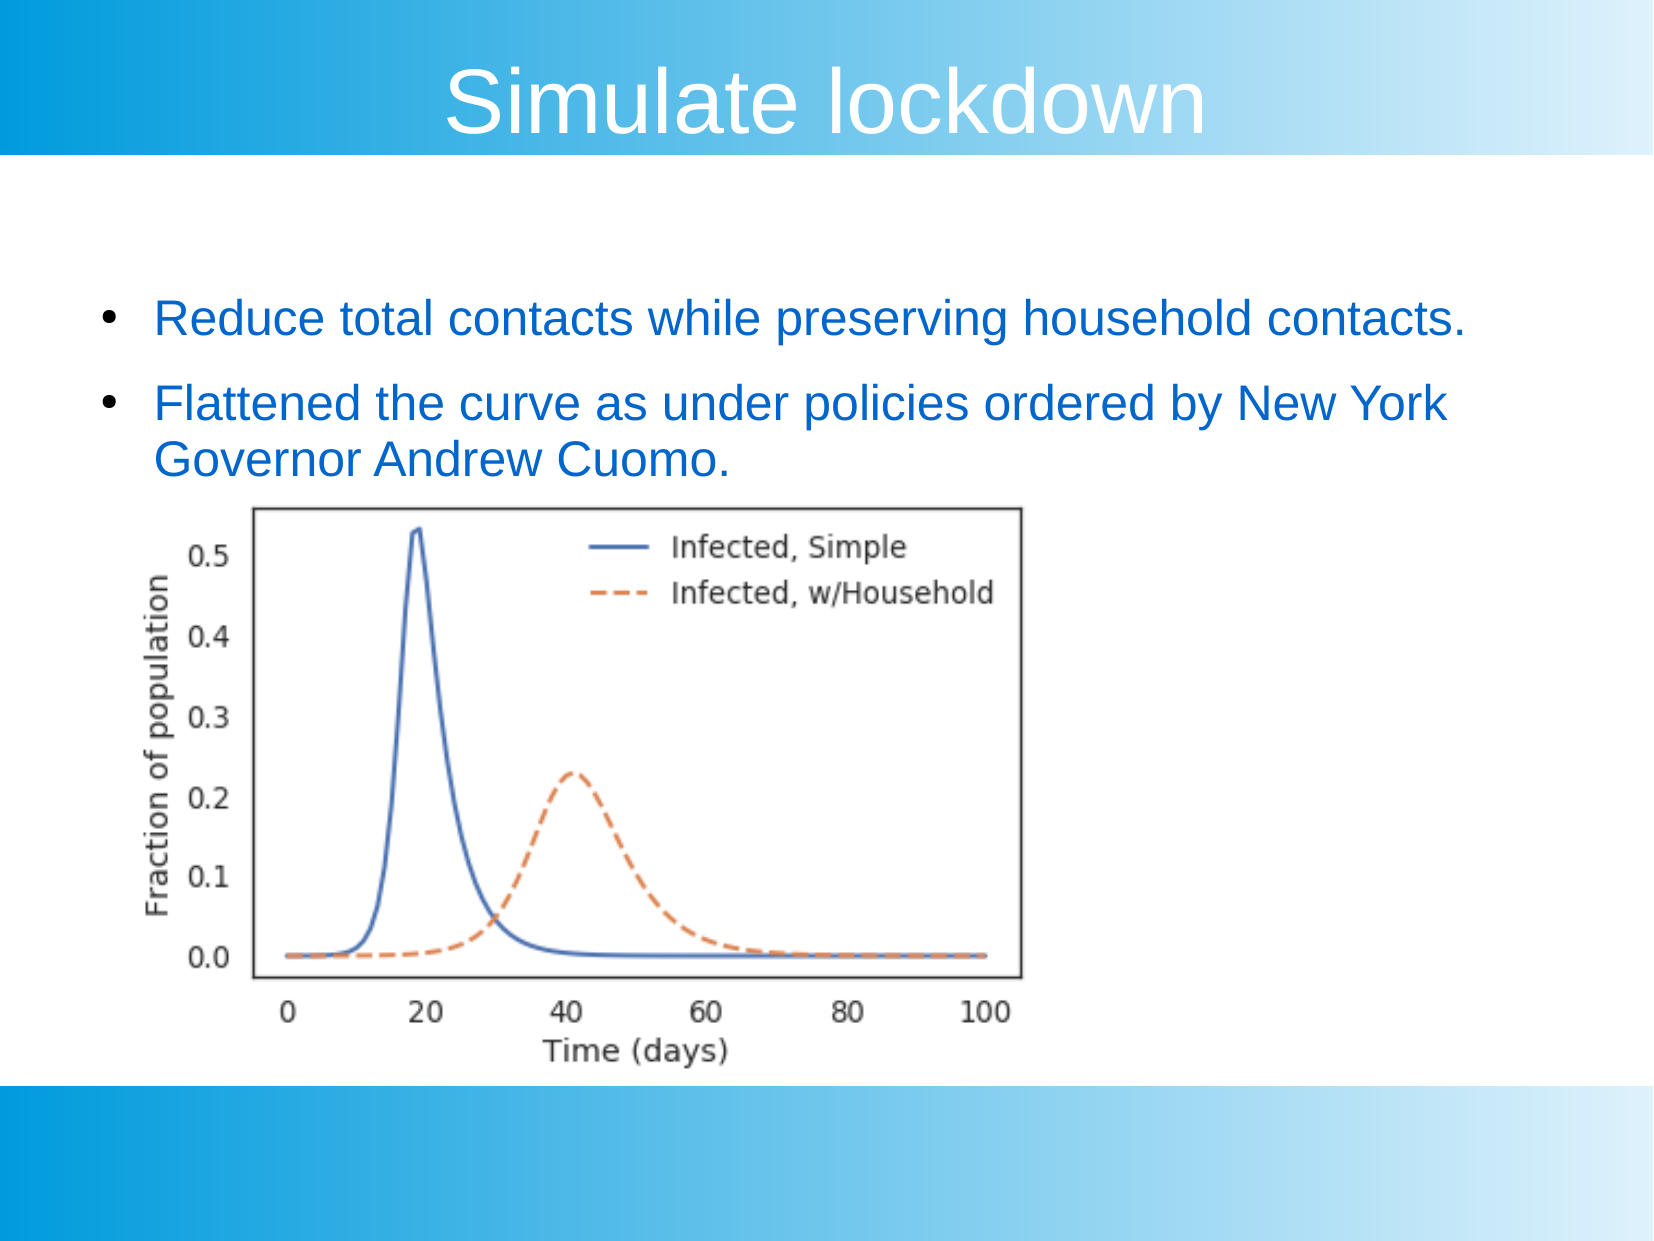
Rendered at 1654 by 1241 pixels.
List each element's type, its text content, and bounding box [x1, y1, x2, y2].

title Simulate lockdown [82, 49, 1571, 155]
picture [131, 493, 1036, 1084]
list Reduce total contacts while preserving household contacts. Flattened the curve as under policies ordered by New York Governor Andrew Cuomo. [82, 290, 1571, 1010]
